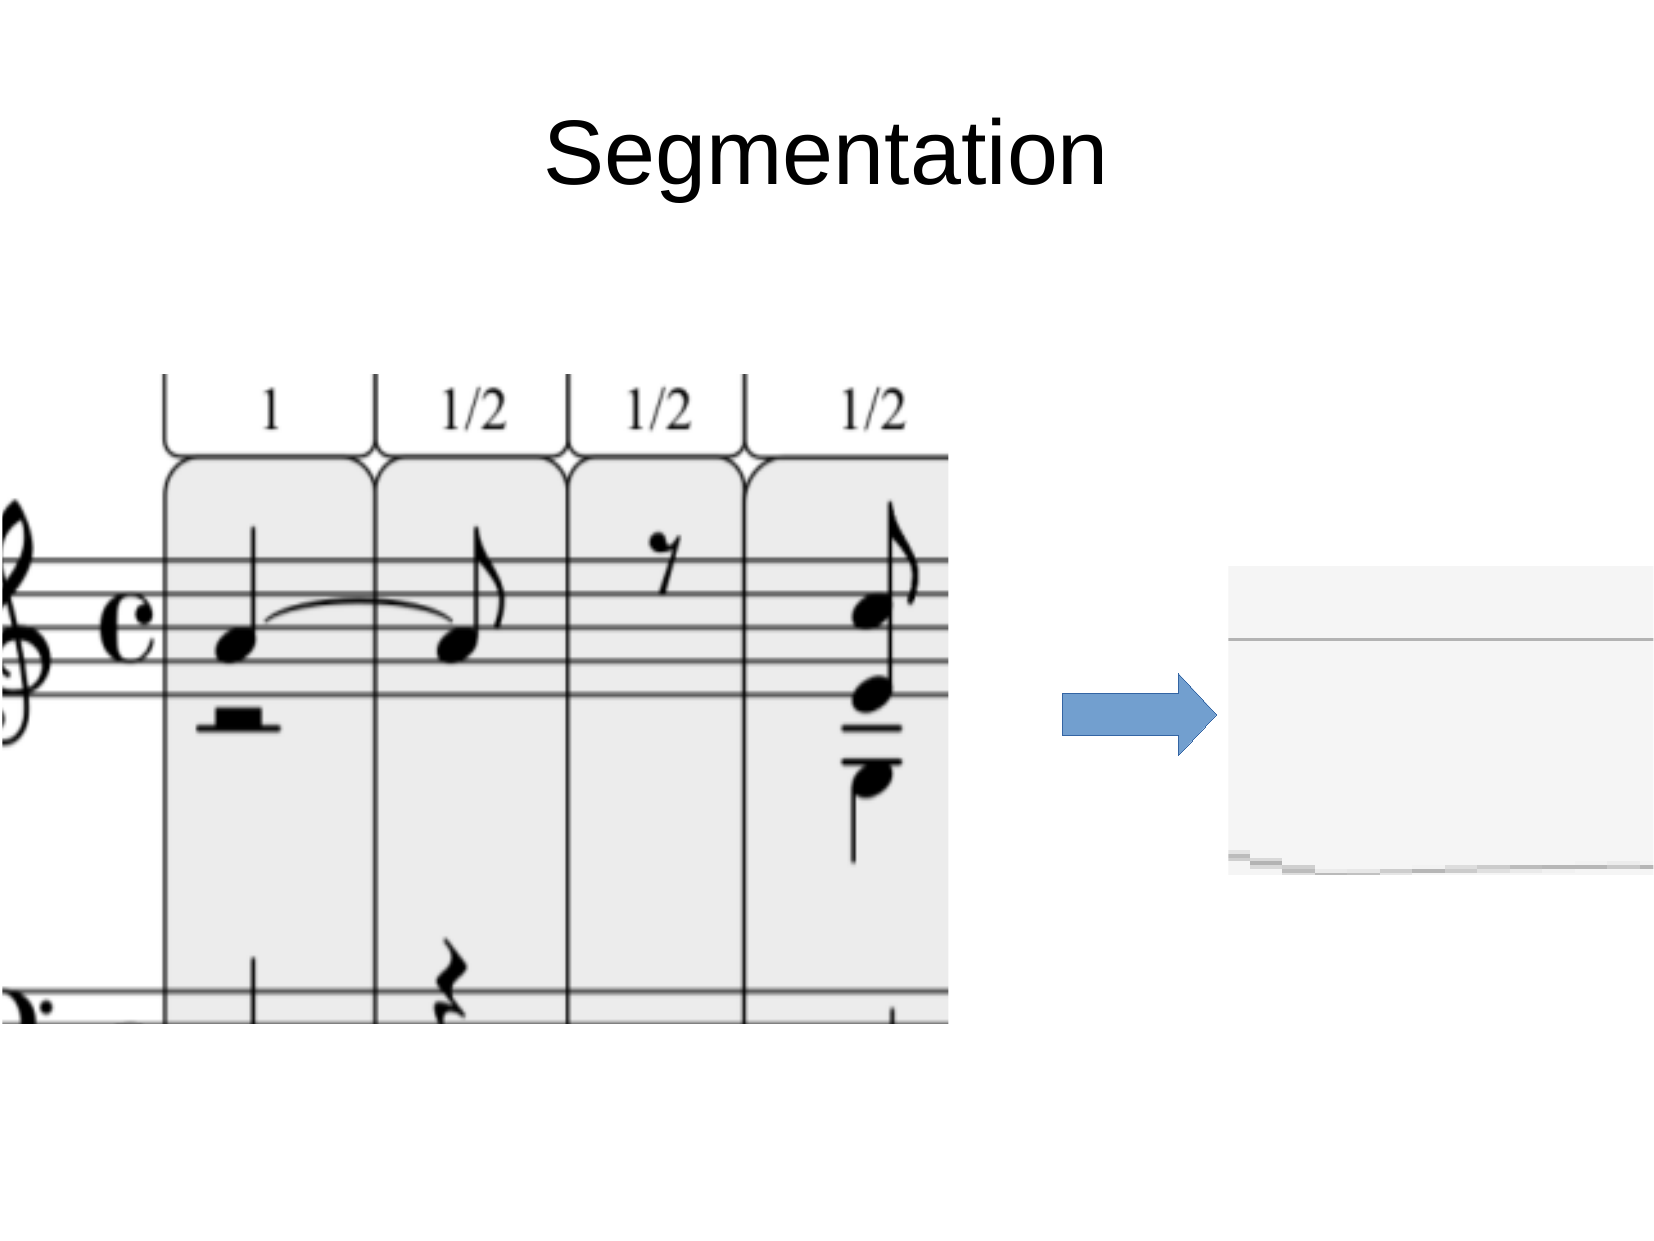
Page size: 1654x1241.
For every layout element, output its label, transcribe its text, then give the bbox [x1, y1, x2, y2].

title Segmentation [82, 49, 1571, 257]
picture [1228, 566, 1654, 875]
picture [2, 374, 949, 1024]
text_box [1062, 673, 1217, 756]
